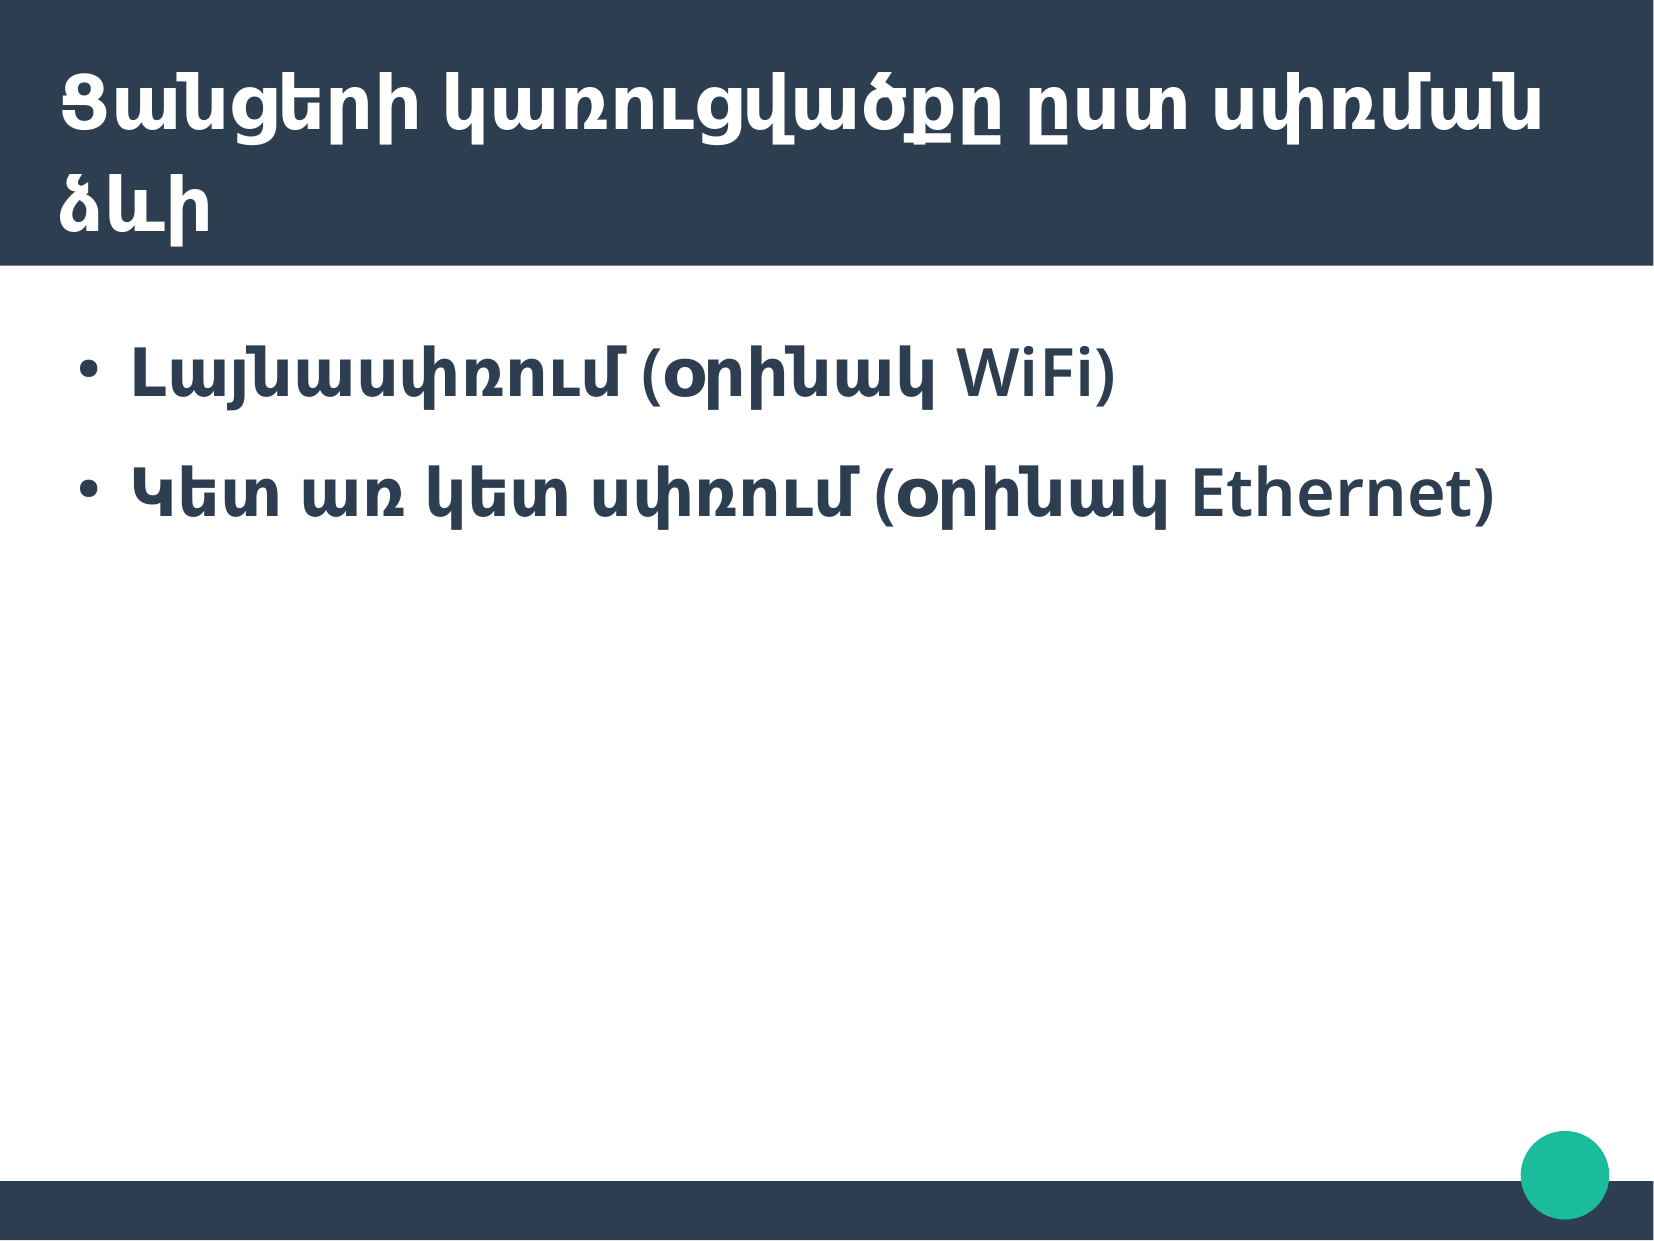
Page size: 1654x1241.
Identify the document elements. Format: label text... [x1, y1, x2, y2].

list Լայնասփռում (օրինակ WiFi) Կետ առ կետ սփռում (օրինակ Ethernet) [59, 324, 1595, 1152]
title Ցանցերի կառուցվածքը ըստ սփռման ձևի [59, 49, 1595, 207]
